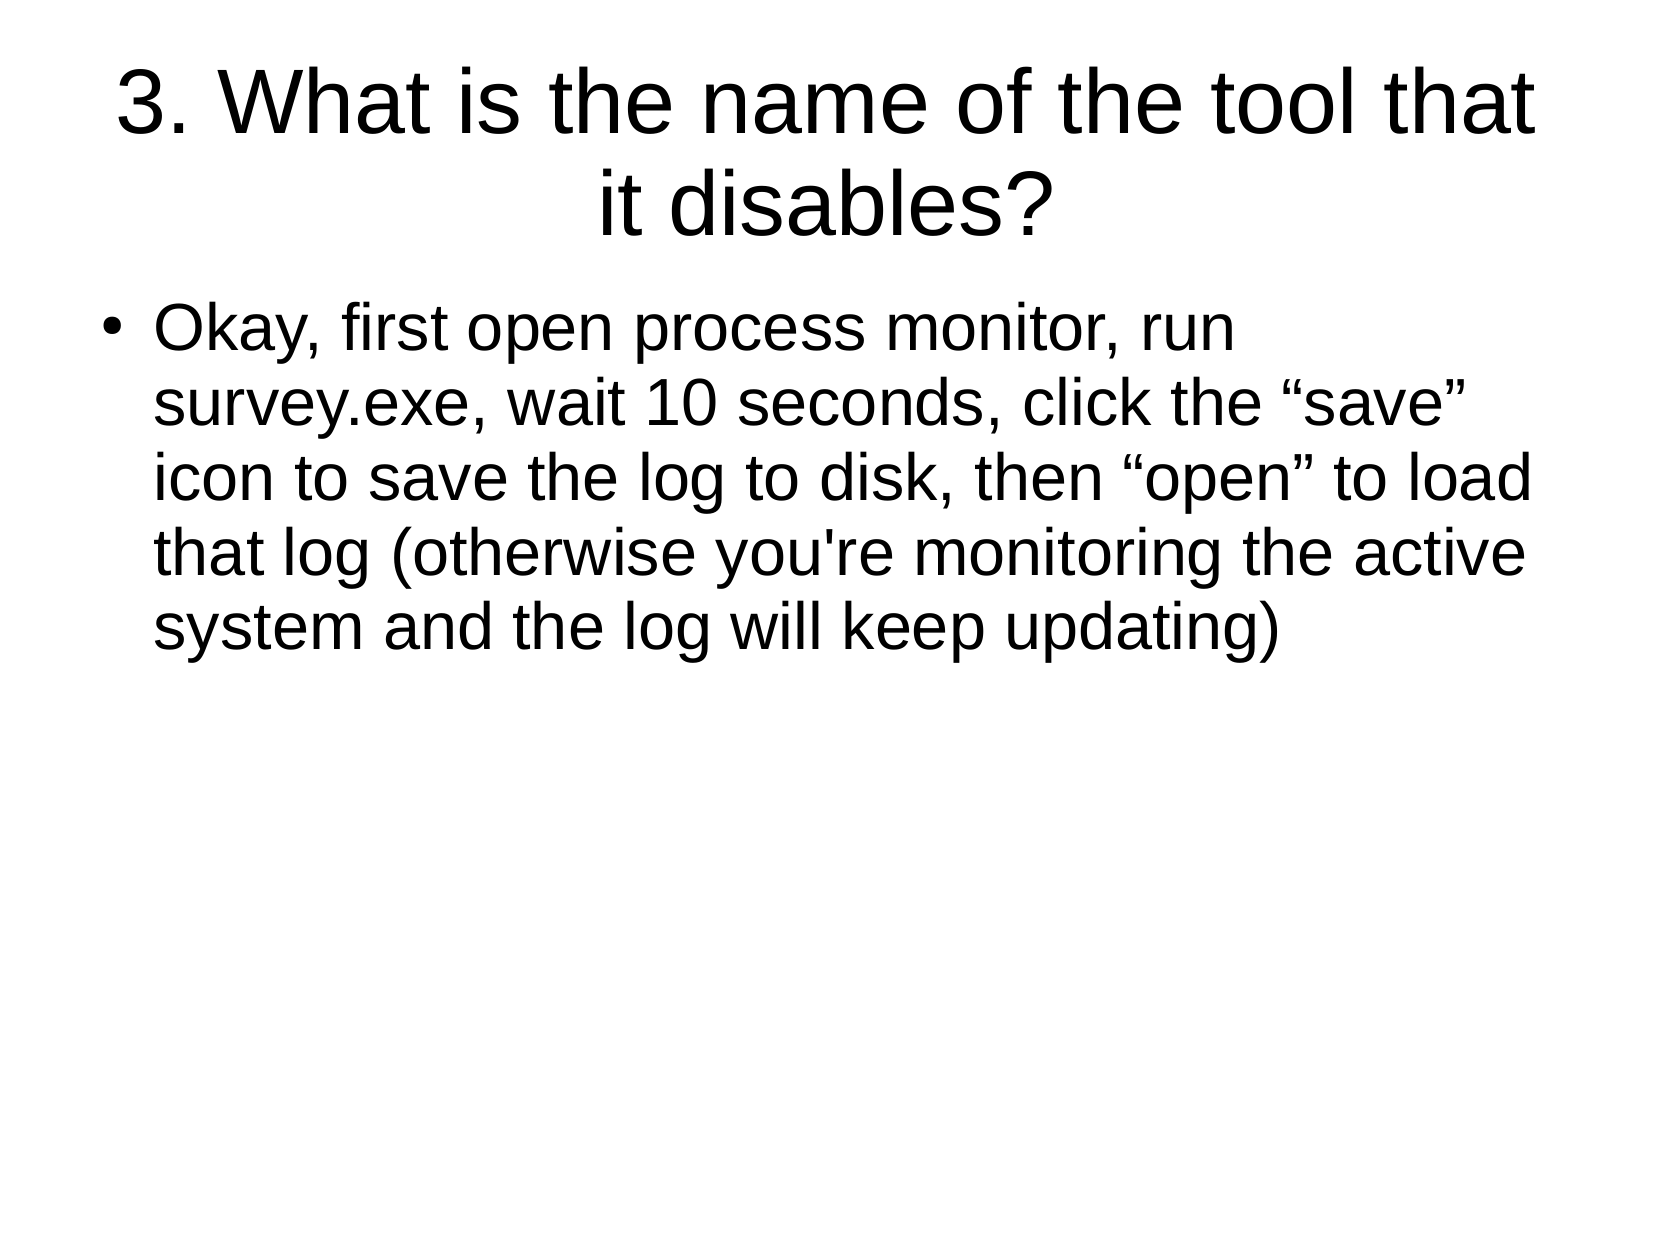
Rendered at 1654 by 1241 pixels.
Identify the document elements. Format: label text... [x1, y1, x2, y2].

title 3. What is the name of the tool that it disables? [82, 49, 1571, 257]
list Okay, first open process monitor, run survey.exe, wait 10 seconds, click the “save” icon to save the log to disk, then “open” to load that log (otherwise you're monitoring the active system and the log will keep updating) [82, 290, 1571, 1010]
